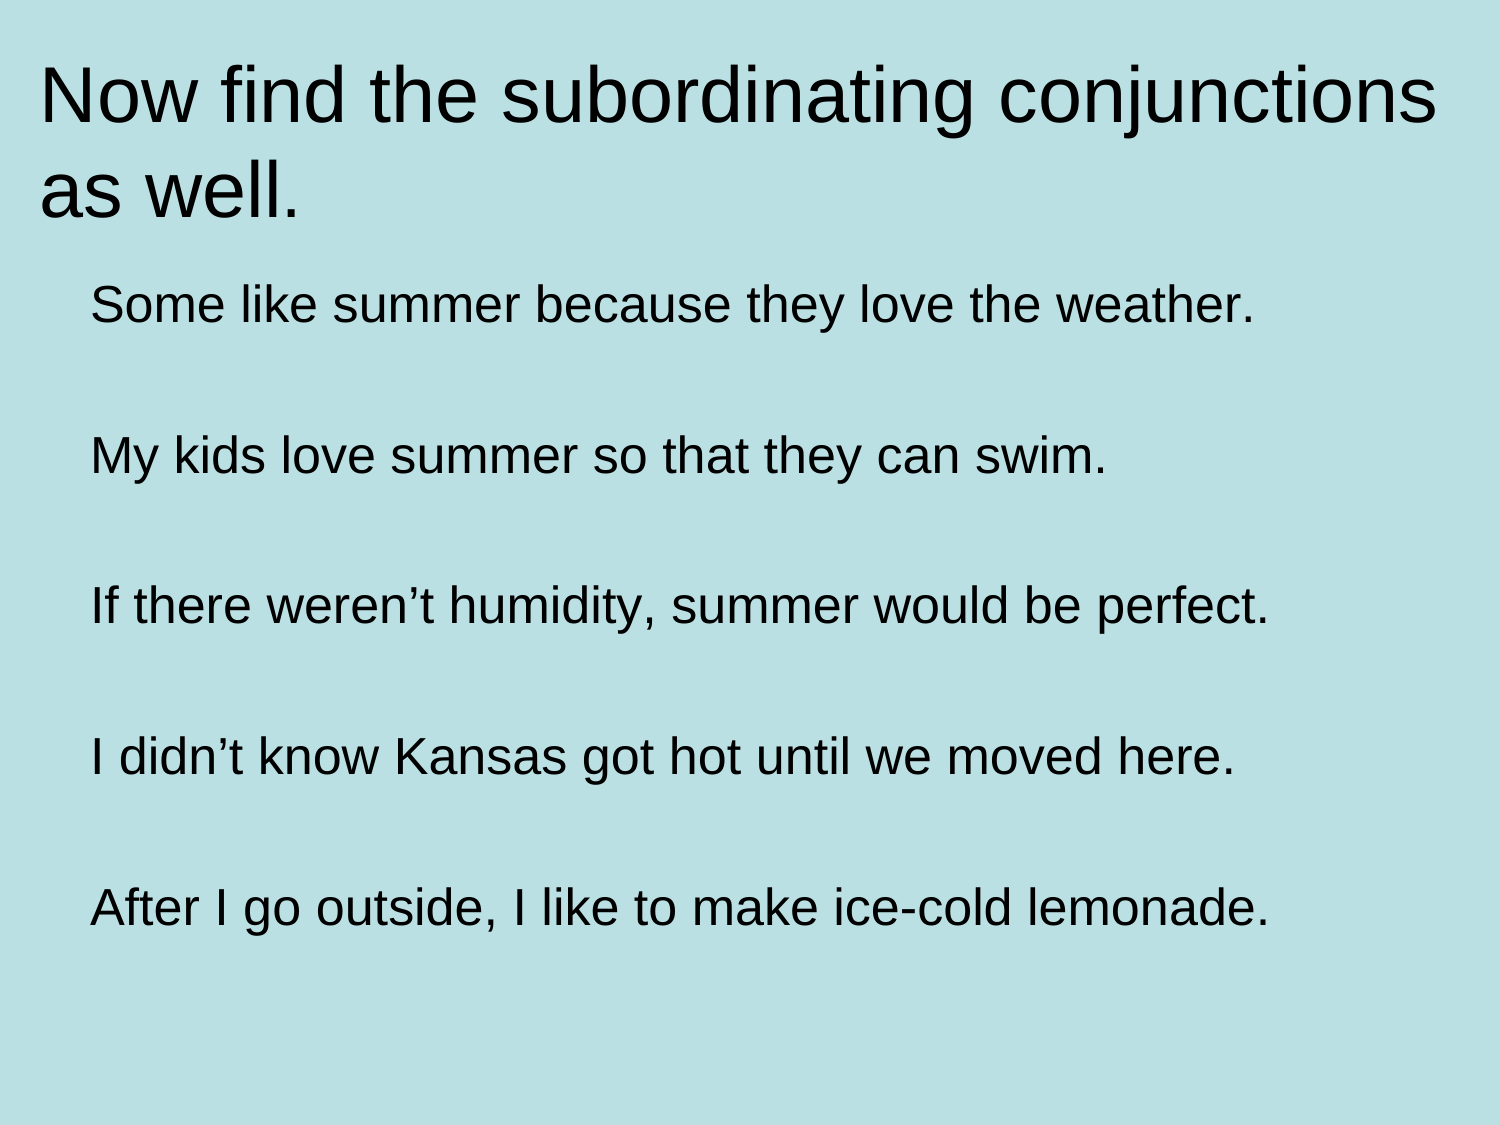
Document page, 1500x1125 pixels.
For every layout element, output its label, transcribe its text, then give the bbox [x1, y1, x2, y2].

text_box Some like summer because they love the weather. My kids love summer so that they can swim. If there weren’t humidity, summer would be perfect. I didn’t know Kansas got hot until we moved here. After I go outside, I like to make ice-cold lemonade. [75, 262, 1426, 1005]
text_box Now find the subordinating conjunctions as well. [24, 45, 1500, 233]
